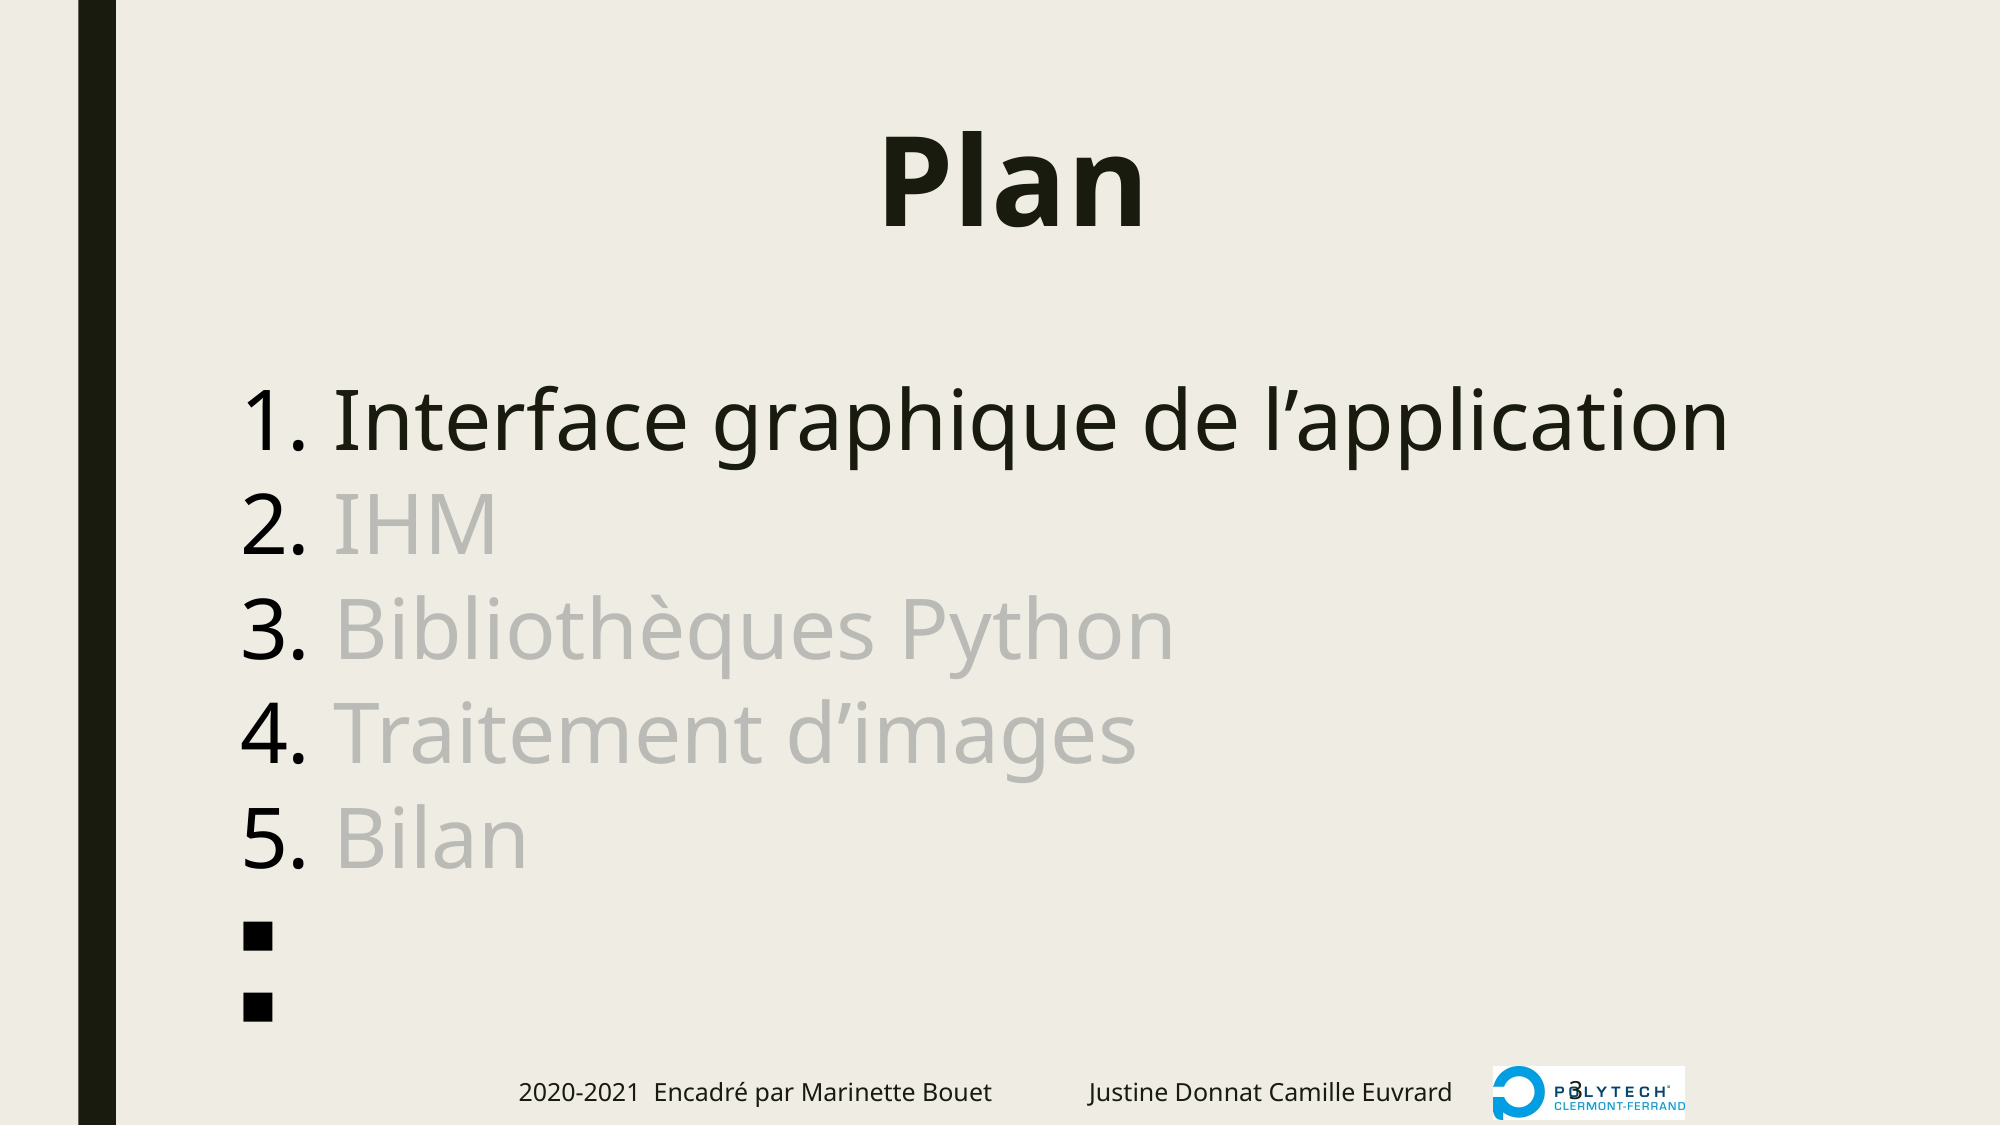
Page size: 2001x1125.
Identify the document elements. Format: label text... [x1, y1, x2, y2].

list Interface graphique de l’application IHM Bibliothèques Python Traitement d’images Bilan [225, 375, 1801, 963]
text_box [1553, 1058, 1816, 1125]
title Plan [225, 112, 1801, 251]
text_box 2020-2021 Encadré par Marinette Bouet Justine Donnat Camille Euvrard [474, 1058, 1506, 1125]
